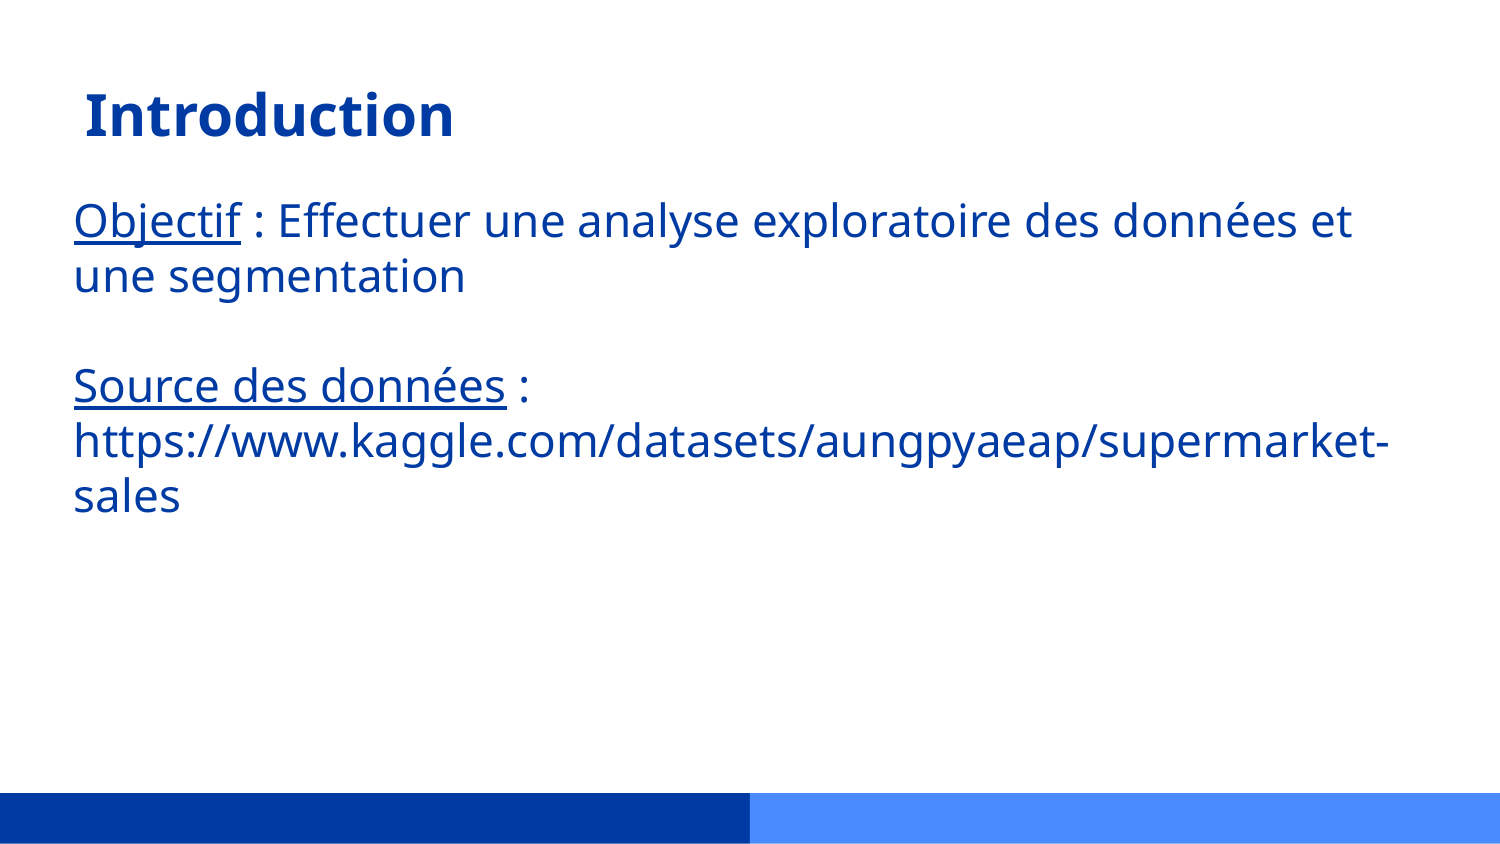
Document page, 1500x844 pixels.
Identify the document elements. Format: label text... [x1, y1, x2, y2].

title Introduction [70, 62, 1395, 170]
title Objectif : Effectuer une analyse exploratoire des données et une segmentation Source des données : https://www.kaggle.com/datasets/aungpyaeap/supermarket-sales [59, 177, 1418, 709]
